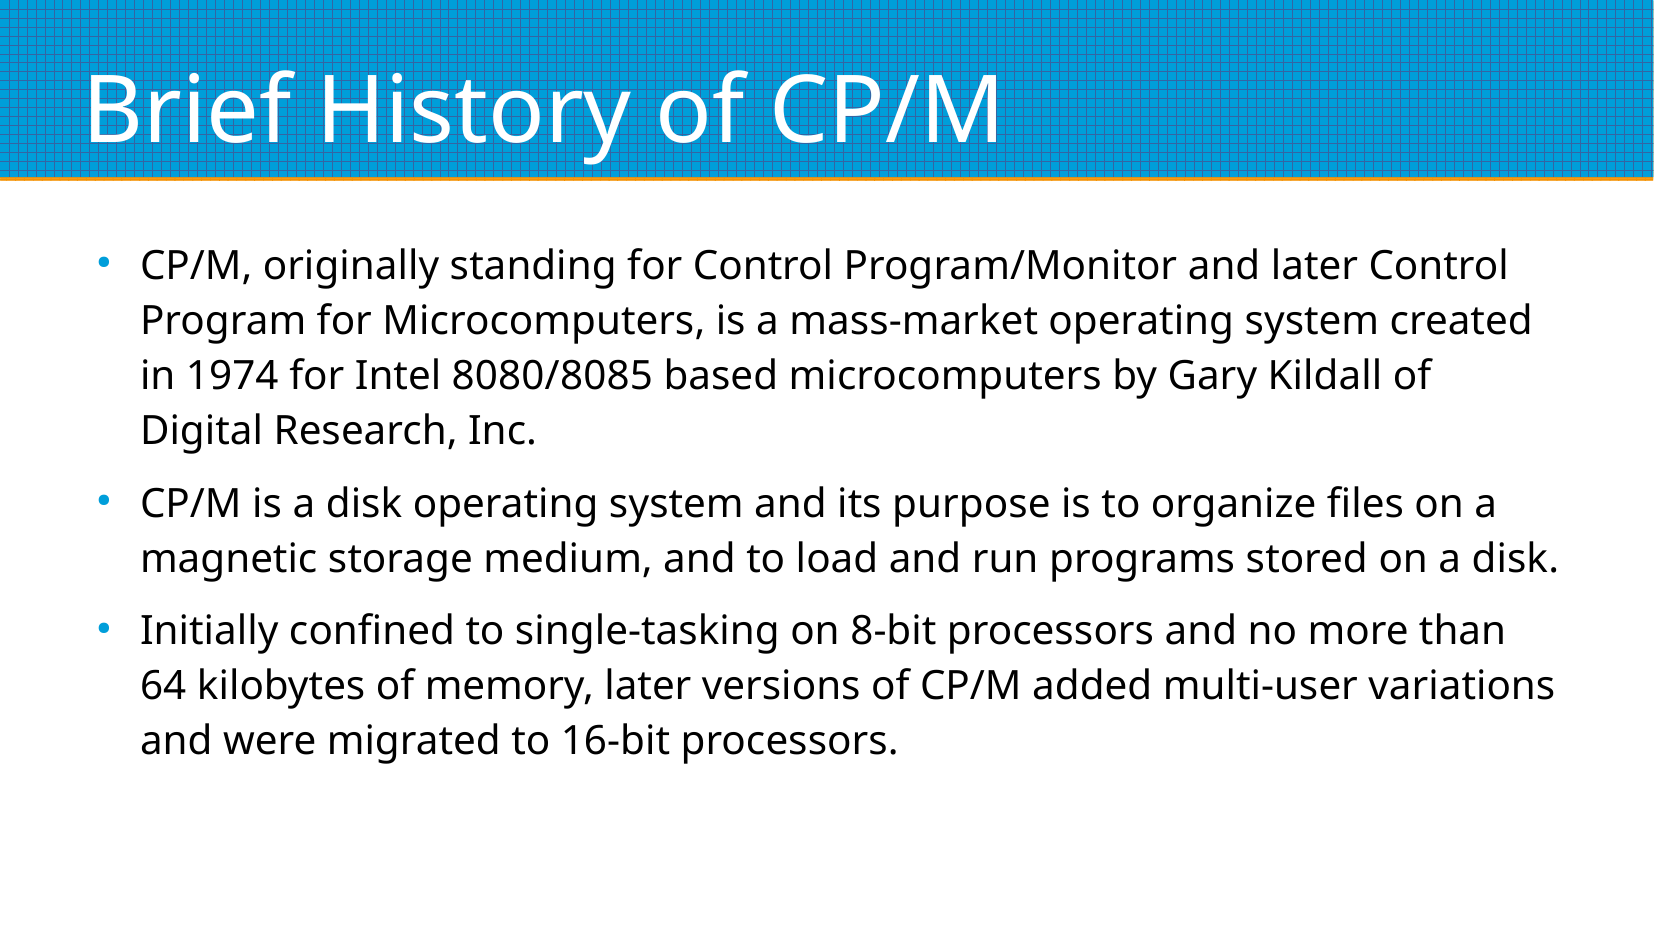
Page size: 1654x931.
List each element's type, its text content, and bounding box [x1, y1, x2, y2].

title Brief History of CP/M [82, 14, 1571, 171]
list CP/M, originally standing for Control Program/Monitor and later Control Program for Microcomputers, is a mass-market operating system created in 1974 for Intel 8080/8085 based microcomputers by Gary Kildall of Digital Research, Inc. CP/M is a disk operating system and its purpose is to organize files on a magnetic storage medium, and to load and run programs stored on a disk. Initially confined to single-tasking on 8-bit processors and no more than 64 kilobytes of memory, later versions of CP/M added multi-user variations and were migrated to 16-bit processors. [82, 236, 1563, 811]
